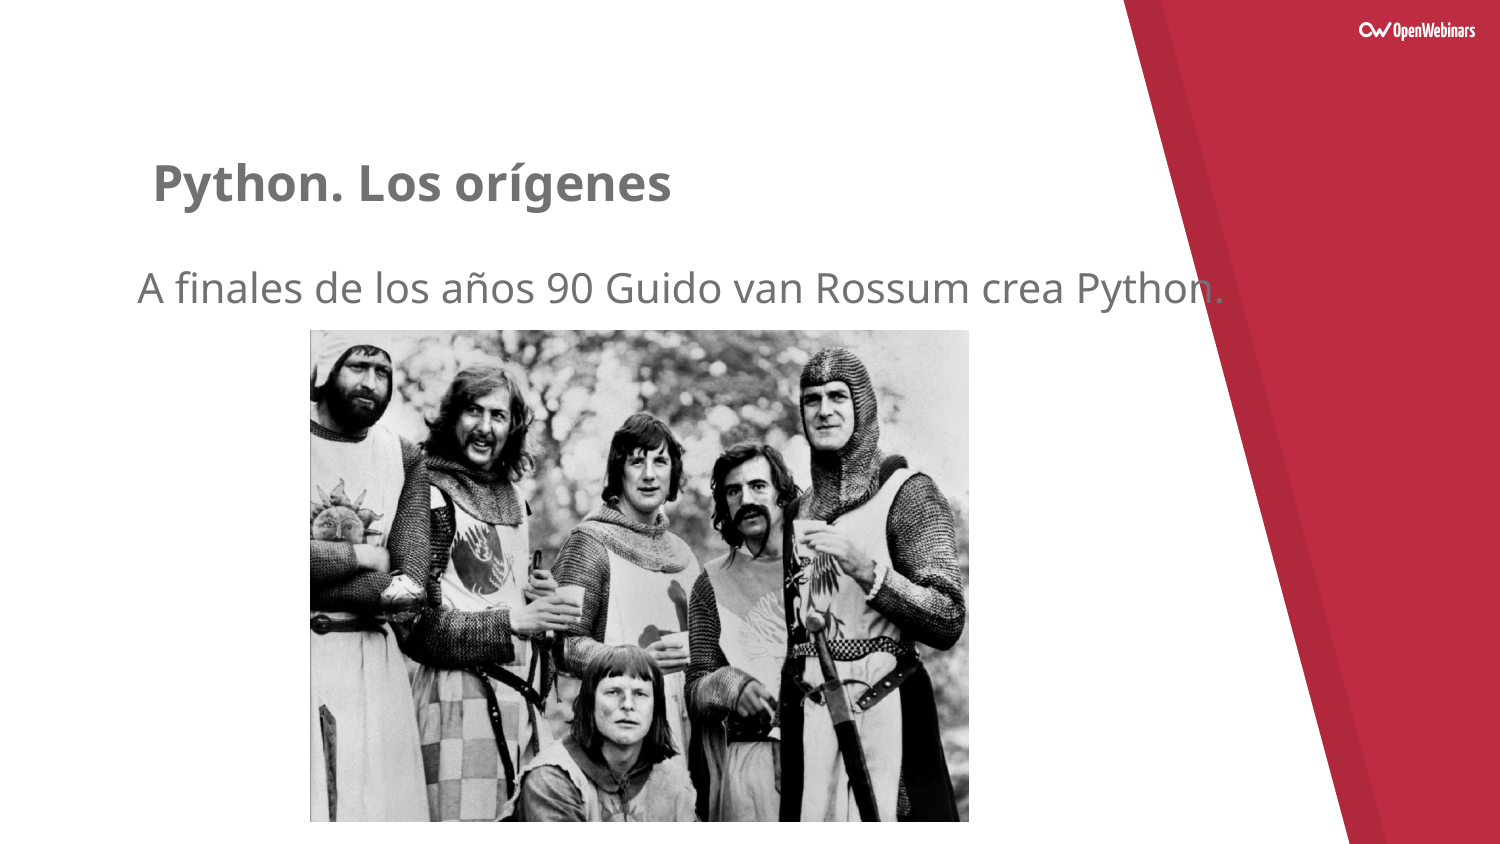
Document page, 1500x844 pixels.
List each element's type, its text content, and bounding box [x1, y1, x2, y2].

picture [1359, 22, 1475, 41]
picture [310, 330, 969, 822]
title Python. Los orígenes [137, 146, 1011, 227]
list A finales de los años 90 Guido van Rossum crea Python. [47, 246, 1276, 617]
